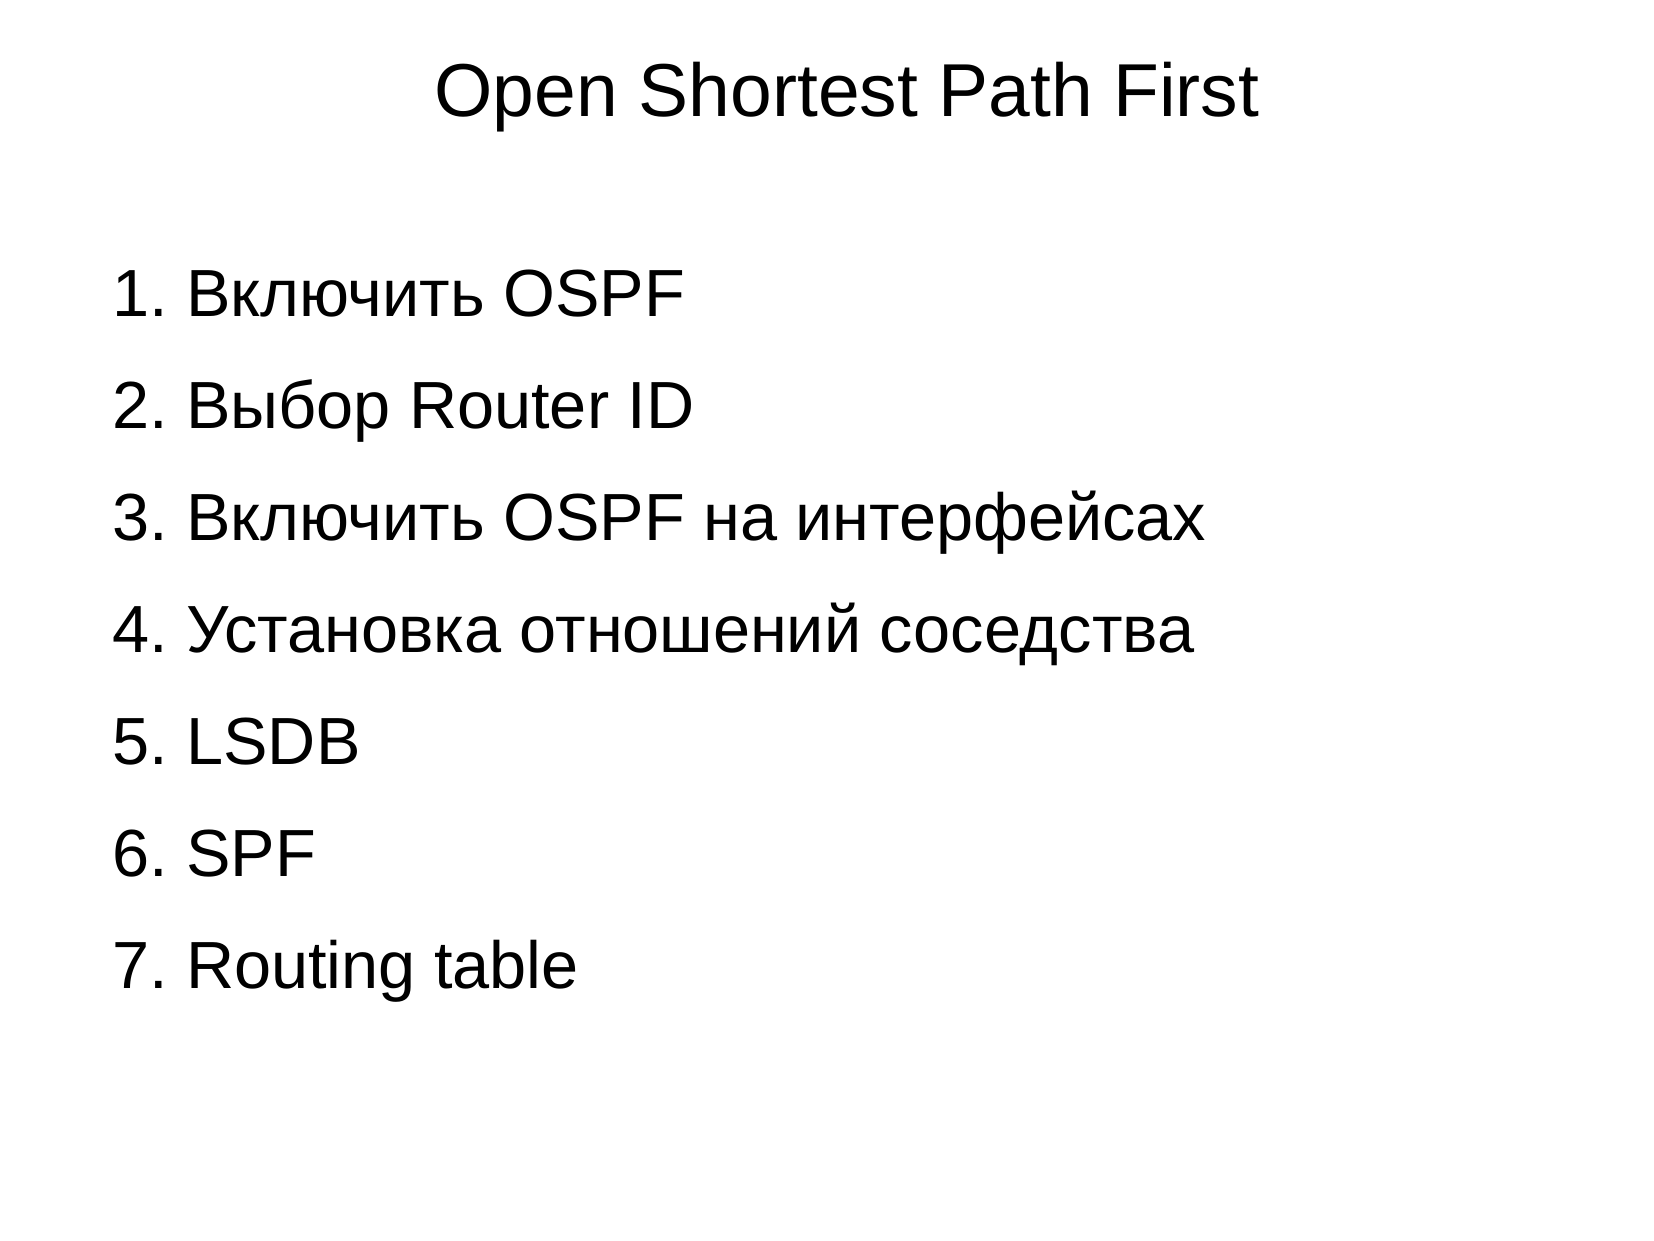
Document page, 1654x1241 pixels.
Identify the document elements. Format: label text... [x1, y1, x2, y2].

title Open Shortest Path First [82, 48, 1613, 133]
text_box 1. Включить OSPF 2. Выбор Router ID 3. Включить OSPF на интерфейсах 4. Установка отношений соседства 5. LSDB 6. SPF 7. Routing table [112, 171, 1576, 1088]
